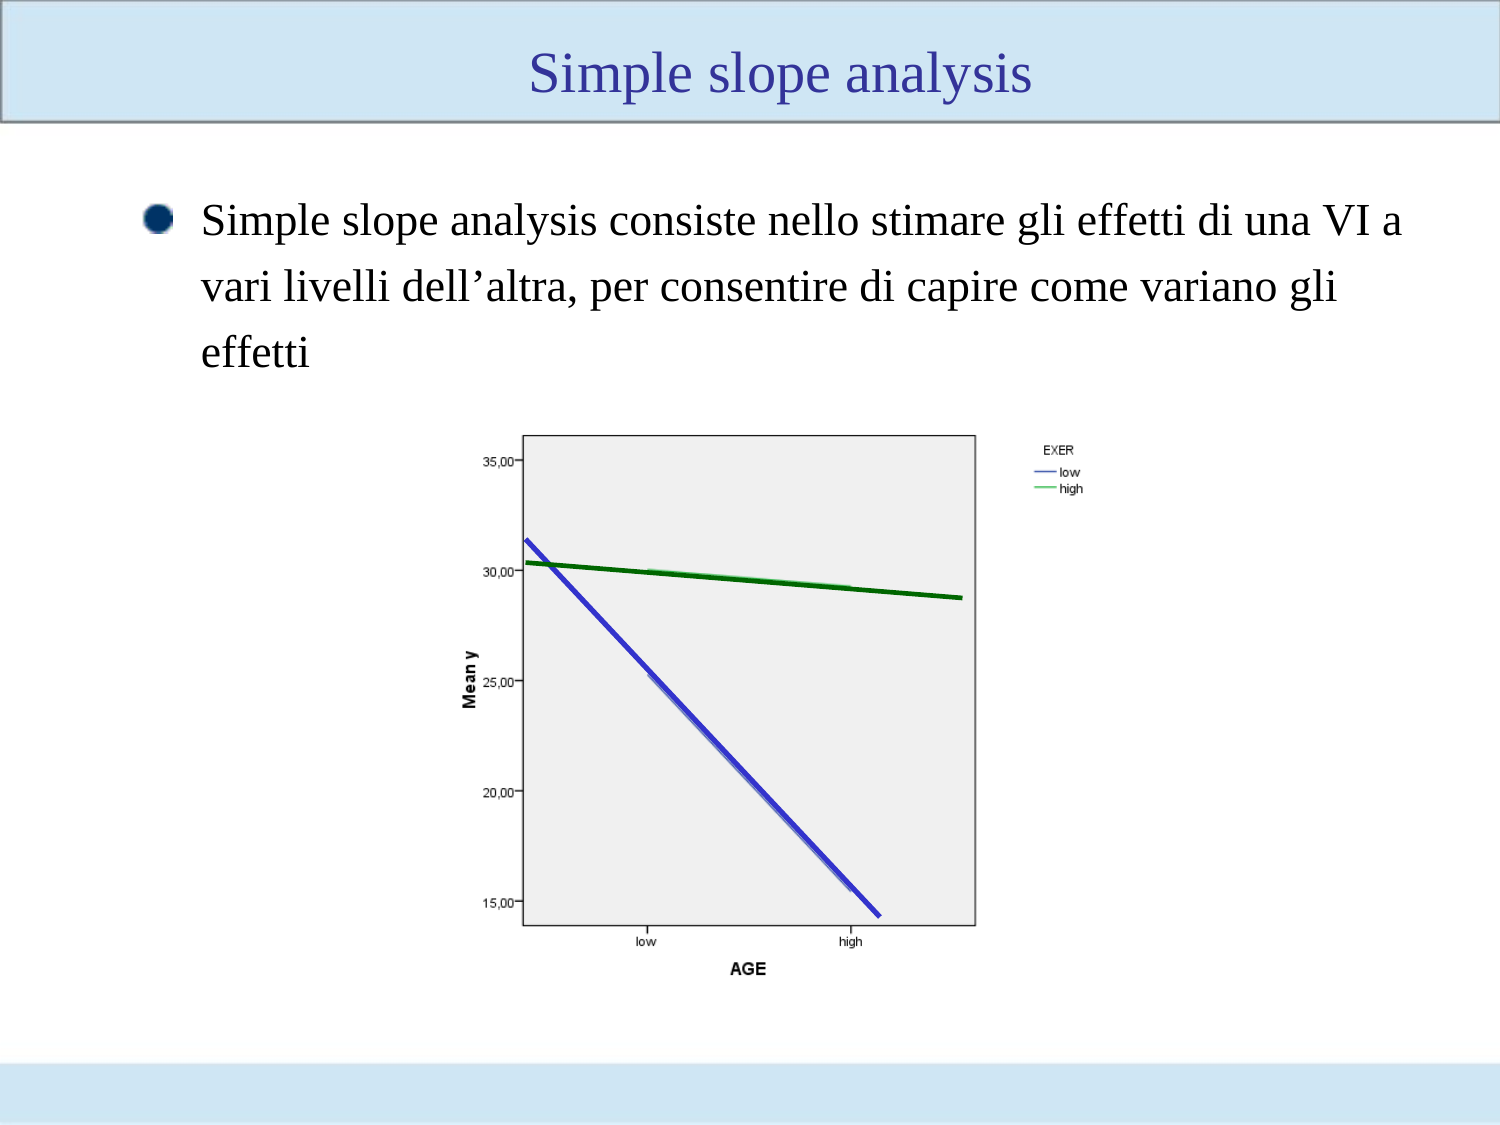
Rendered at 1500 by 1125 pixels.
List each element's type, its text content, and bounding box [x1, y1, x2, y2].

picture [0, 0, 1500, 1125]
title Simple slope analysis [249, 21, 1313, 117]
text_box Simple slope analysis consiste nello stimare gli effetti di una VI a vari livelli dell’altra, per consentire di capire come variano gli effetti [124, 171, 1426, 385]
